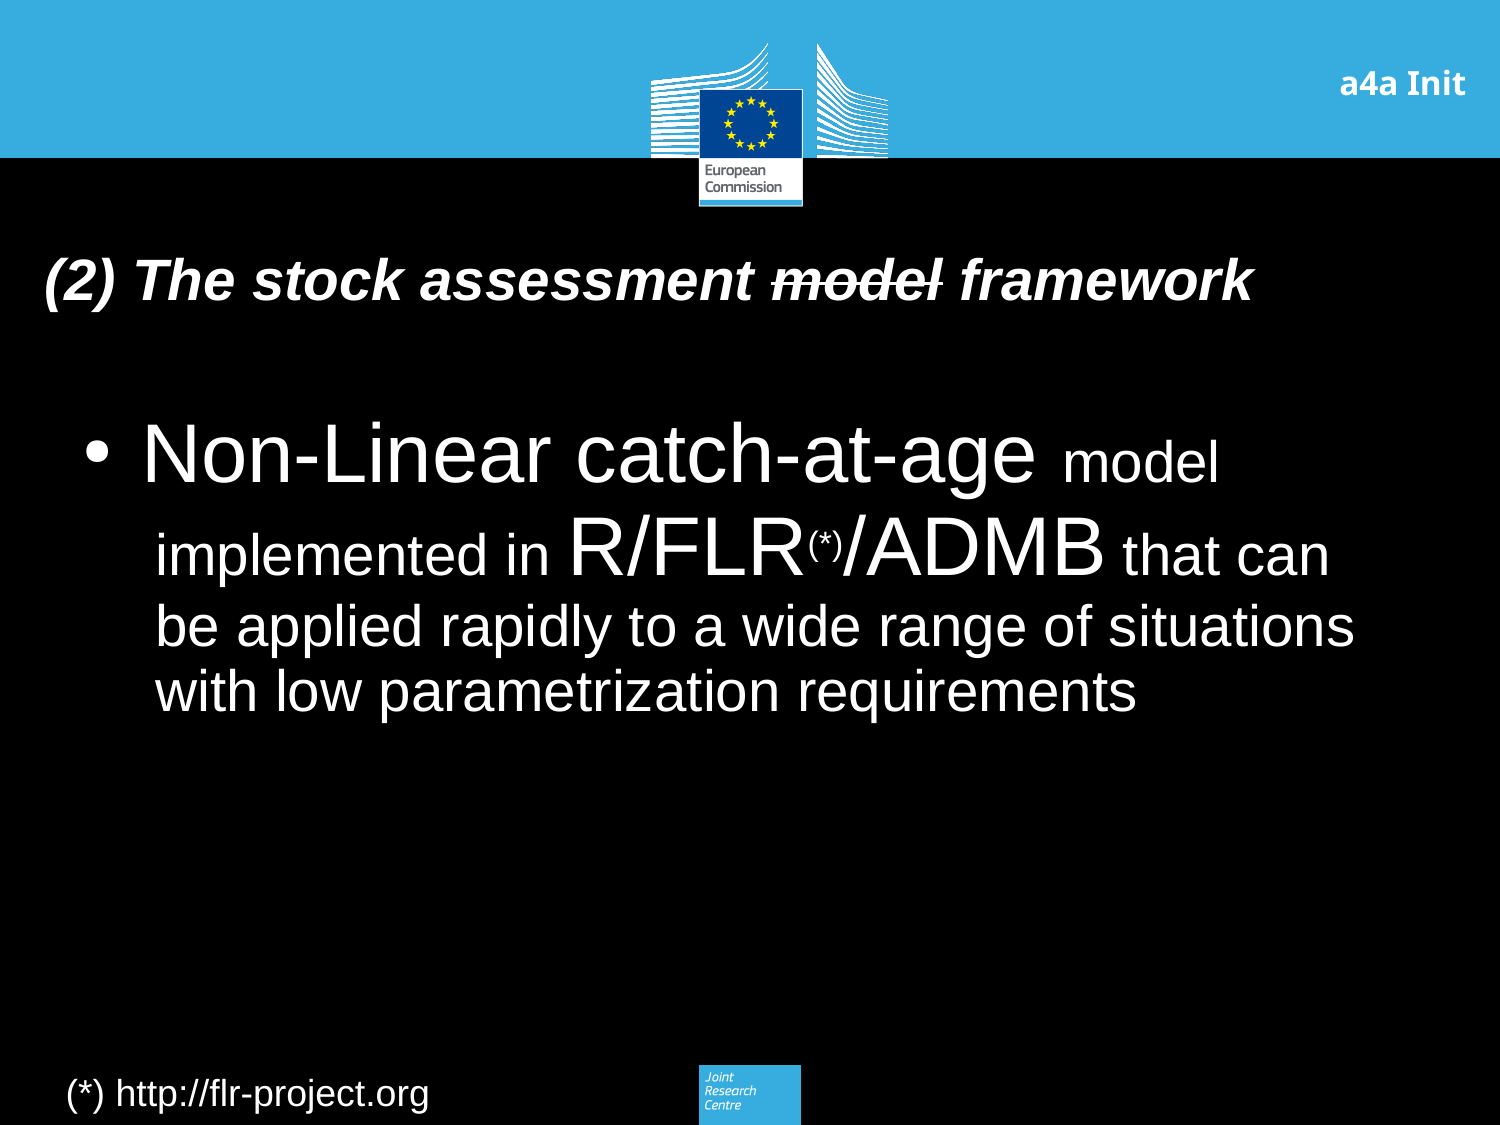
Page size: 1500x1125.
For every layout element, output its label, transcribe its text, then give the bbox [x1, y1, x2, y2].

picture [651, 42, 888, 207]
text_box (2) The stock assessment model framework Non-Linear catch-at-age model implemented in R/FLR(*)/ADMB that can be applied rapidly to a wide range of situations with low parametrization requirements [30, 239, 1418, 1036]
picture [699, 1065, 801, 1125]
title a4a Init [1091, 29, 1482, 136]
text_box (*) http://flr-project.org [50, 1065, 606, 1122]
